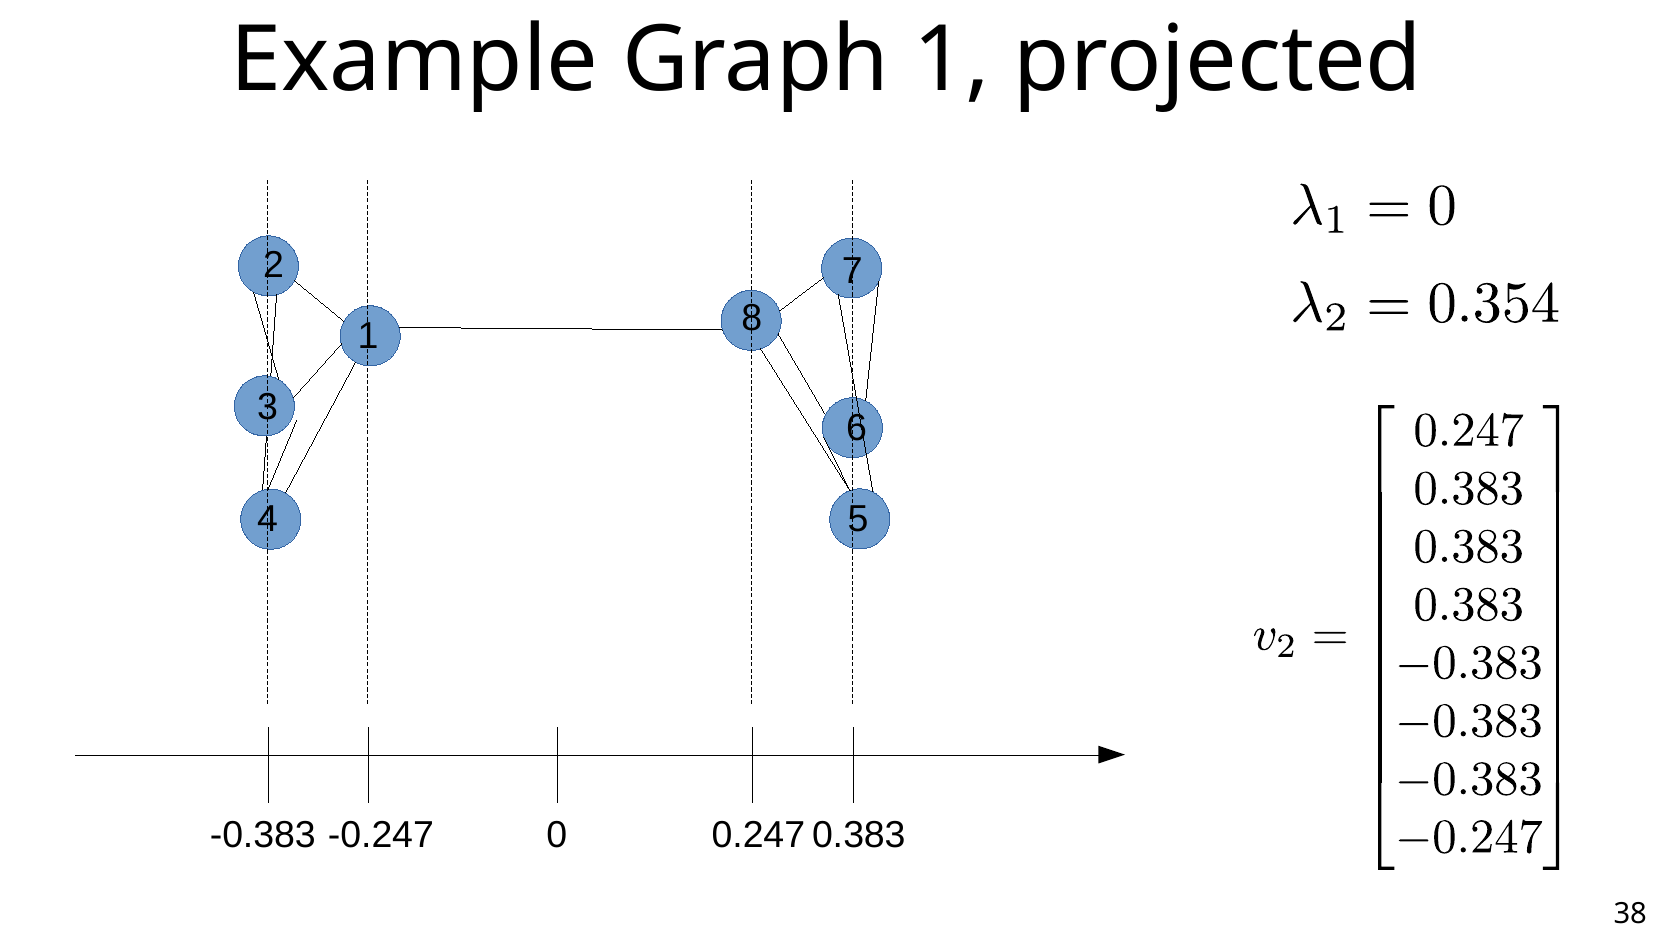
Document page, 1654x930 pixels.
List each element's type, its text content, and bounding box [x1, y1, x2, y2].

text_box [822, 406, 831, 449]
text_box [238, 243, 248, 288]
text_box 0.247 [696, 805, 797, 863]
text_box [721, 303, 726, 337]
text_box 0 [531, 805, 582, 863]
text_box [293, 499, 301, 540]
text_box 8 [726, 289, 777, 347]
text_box [836, 238, 867, 242]
text_box [737, 347, 765, 351]
text_box -0.247 [313, 805, 449, 863]
text_box 1 [342, 307, 394, 364]
text_box -0.383 [195, 805, 313, 863]
text_box [884, 501, 890, 537]
text_box 0.383 [797, 805, 921, 863]
text_box [394, 317, 401, 354]
text_box 3 [242, 378, 293, 435]
text_box [1290, 183, 1457, 233]
text_box [1252, 405, 1576, 871]
text_box [777, 305, 782, 336]
text_box 2 [248, 236, 299, 294]
text_box [878, 253, 882, 281]
text_box [821, 250, 827, 286]
text_box 5 [832, 490, 884, 548]
text_box 7 [827, 242, 878, 299]
text_box [234, 385, 242, 426]
text_box 6 [831, 399, 882, 456]
text_box [1290, 281, 1561, 331]
text_box 4 [242, 490, 293, 548]
title Example Graph 1, projected [82, 3, 1571, 107]
